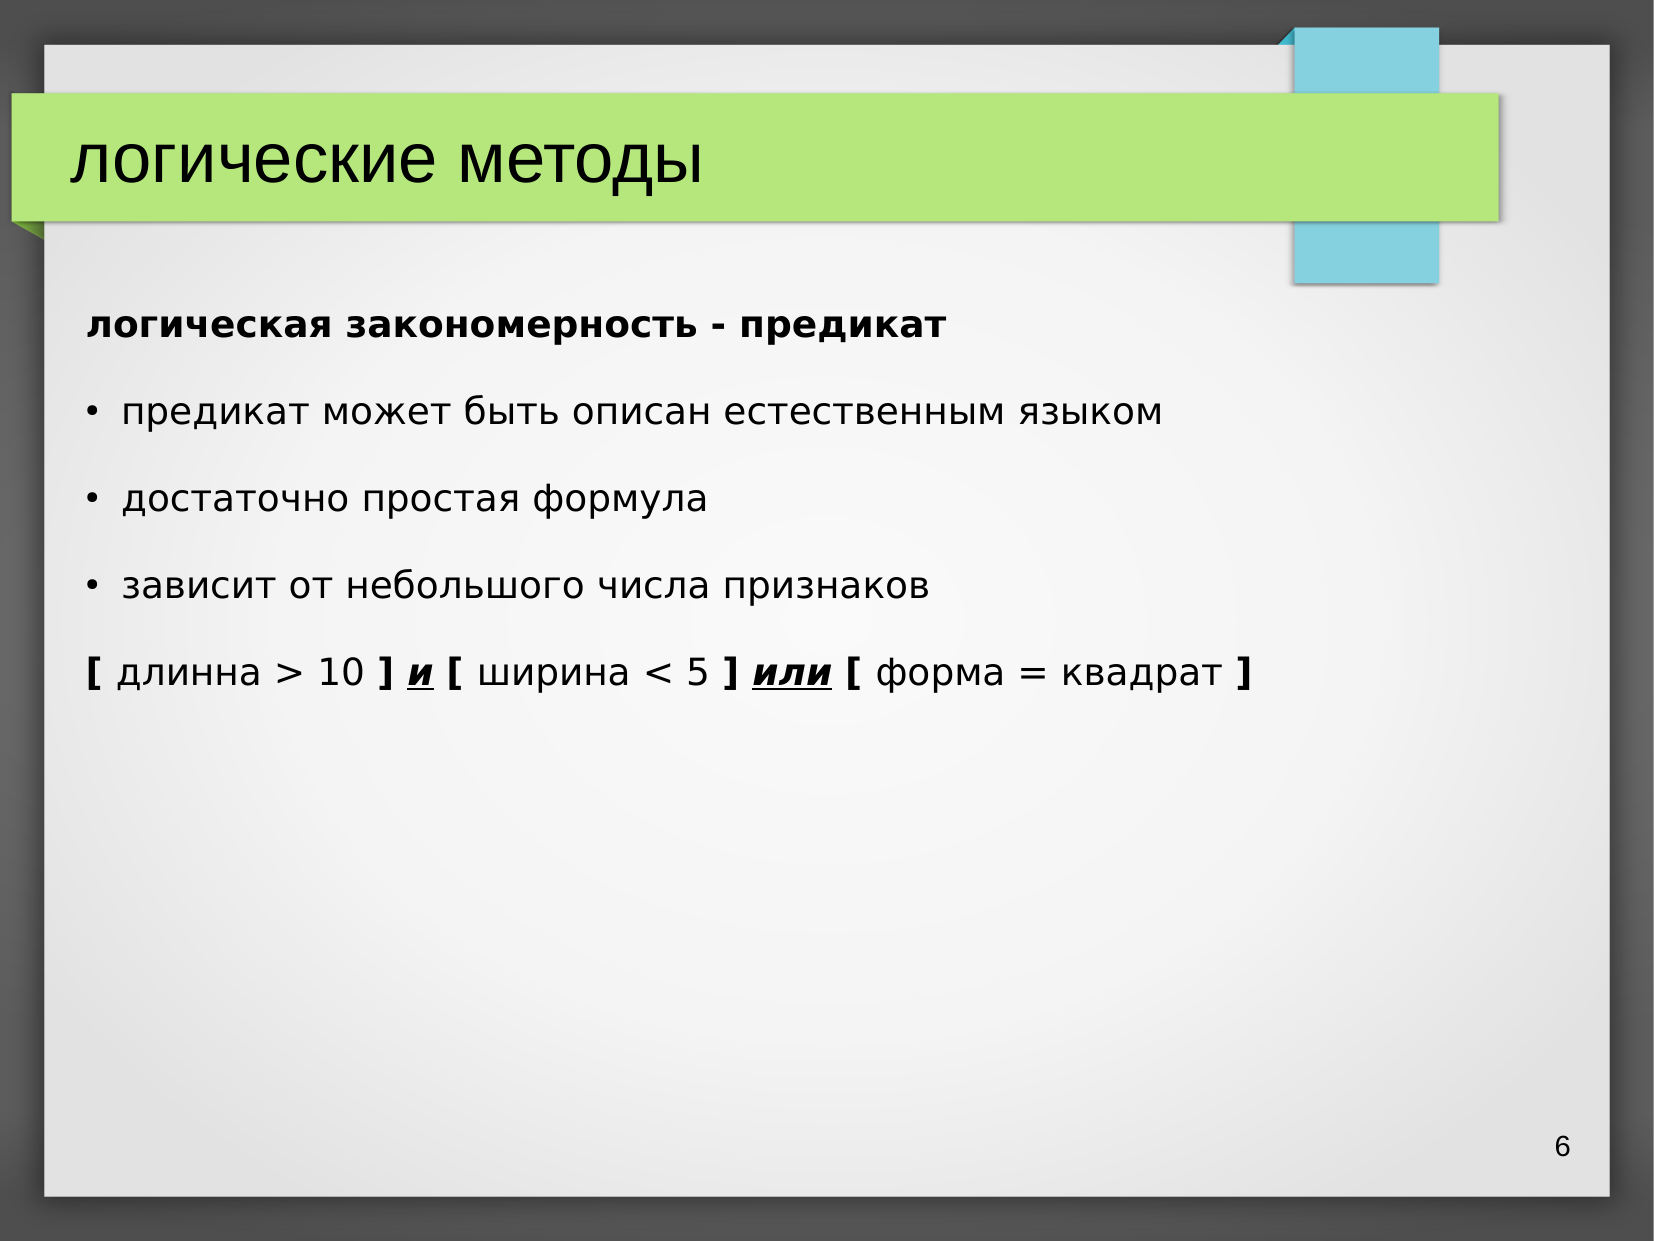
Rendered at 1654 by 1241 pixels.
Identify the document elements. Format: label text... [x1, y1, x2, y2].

title логические методы [70, 118, 1205, 199]
picture [0, 0, 1654, 1241]
text_box логическая закономерность - предикат предикат может быть описан естественным языком достаточно простая формула зависит от небольшого числа признаков [ длинна > 10 ] и [ ширина < 5 ] или [ форма = квадрат ] [70, 295, 1371, 746]
